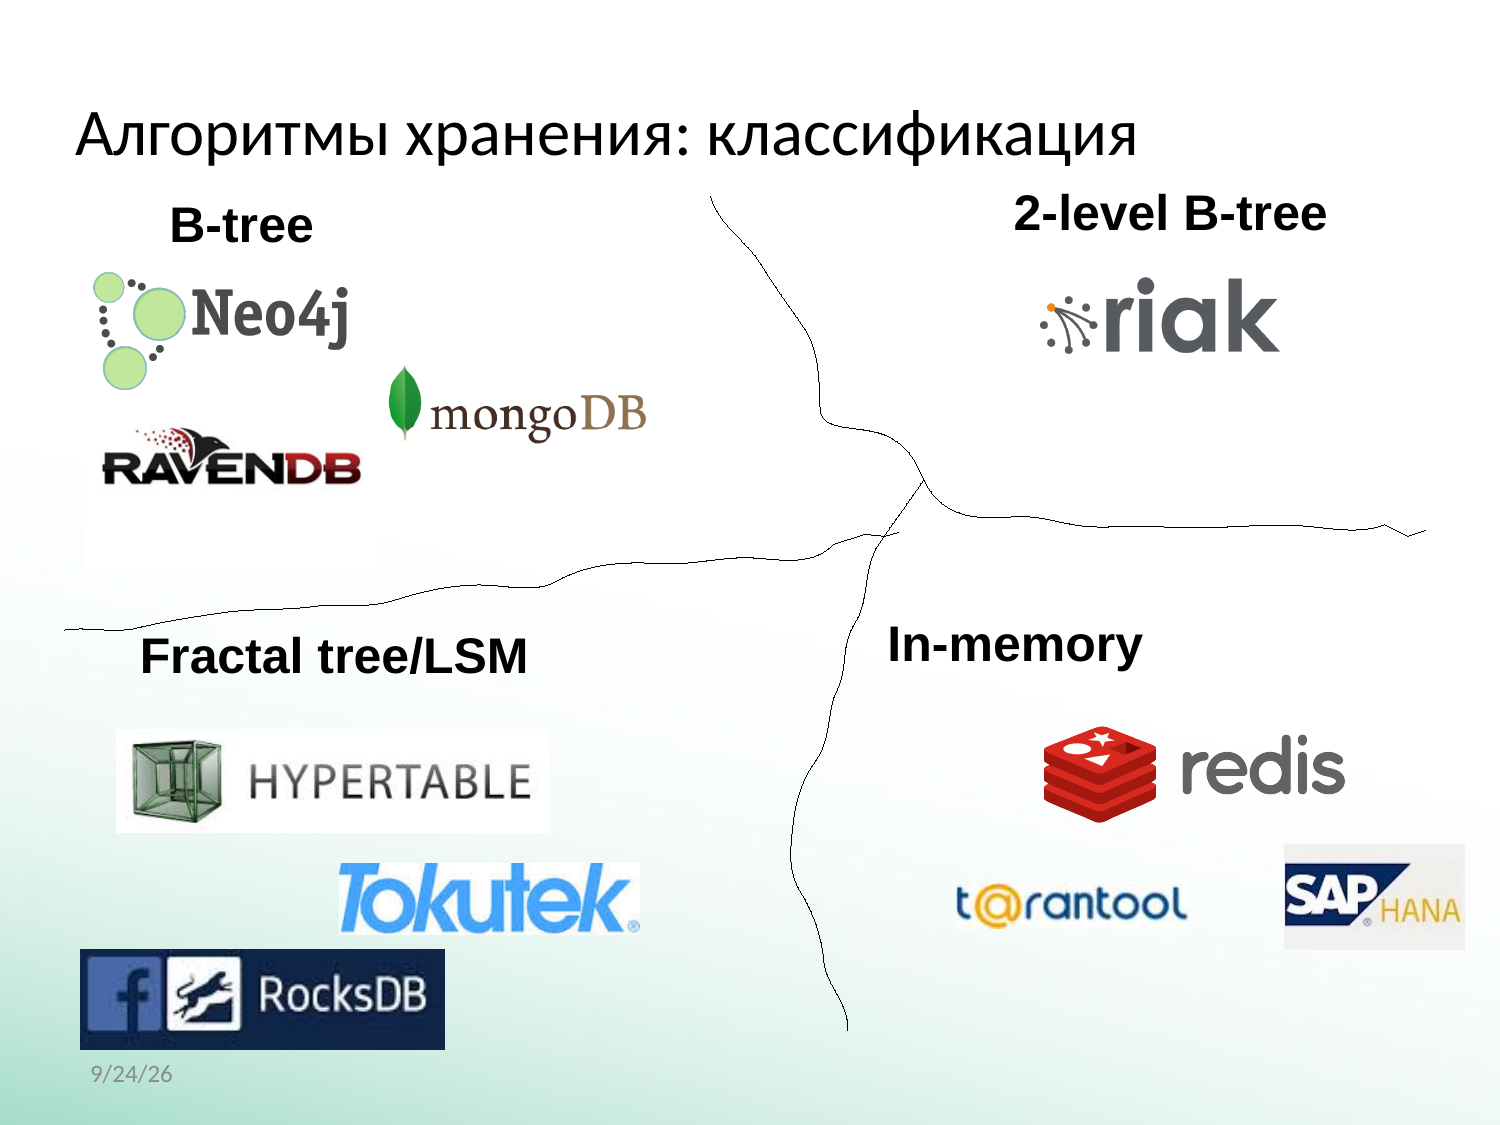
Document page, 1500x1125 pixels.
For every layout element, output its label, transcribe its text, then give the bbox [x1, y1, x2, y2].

text_box In-memory [872, 609, 1159, 681]
picture [0, 0, 1500, 1125]
text_box 2-level B-tree [999, 178, 1343, 250]
title Алгоритмы хранения: классификация [75, 45, 1425, 233]
text_box Fractal tree/LSM [125, 621, 544, 693]
text_box B-tree [154, 190, 329, 260]
